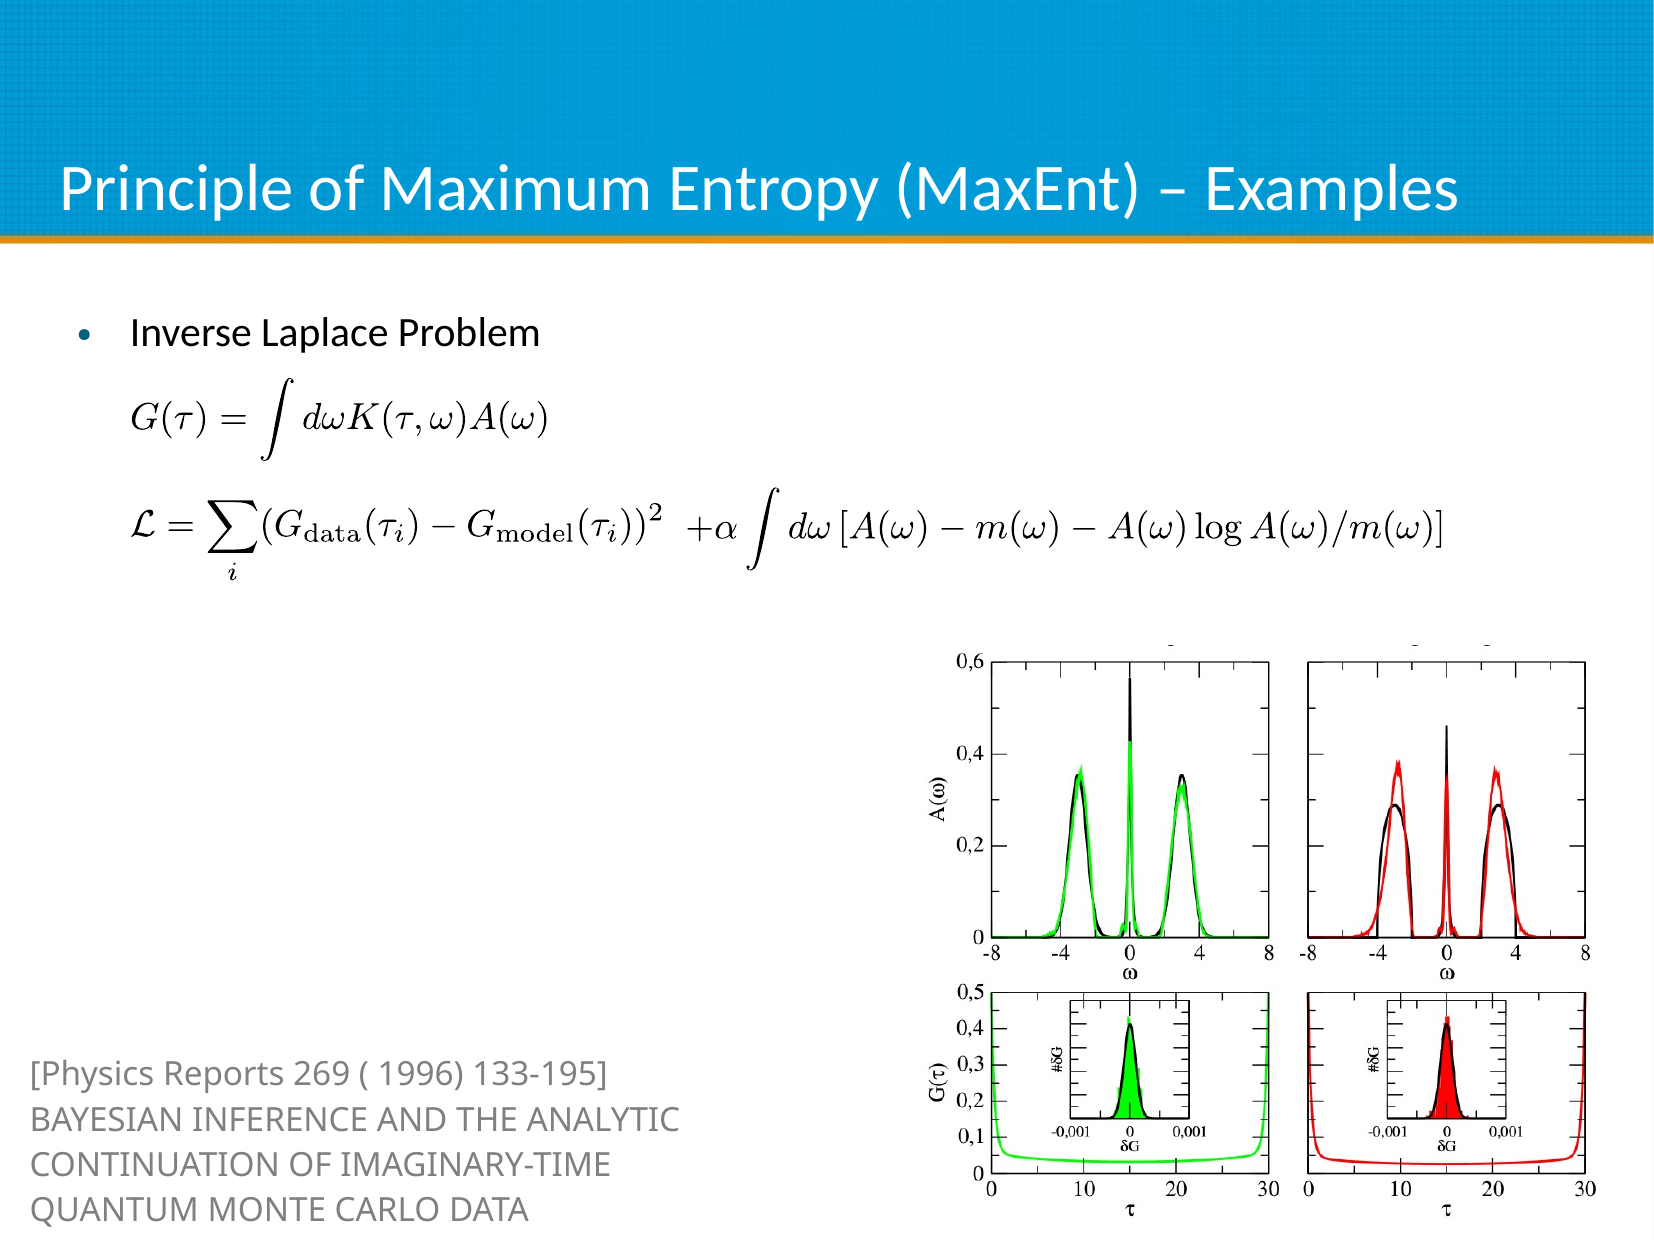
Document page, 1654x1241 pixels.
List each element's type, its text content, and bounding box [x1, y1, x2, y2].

text_box [129, 377, 551, 462]
title Principle of Maximum Entropy (MaxEnt) – Examples [59, 19, 1595, 227]
list Inverse Laplace Problem [59, 315, 1583, 1158]
text_box [685, 487, 1446, 571]
text_box [Physics Reports 269 ( 1996) 133-195] BAYESIAN INFERENCE AND THE ANALYTIC CONTINUATION OF IMAGINARY-TIME QUANTUM MONTE CARLO DATA [23, 1074, 721, 1241]
picture [0, 233, 1654, 244]
picture [897, 645, 1619, 1229]
text_box [130, 496, 663, 581]
